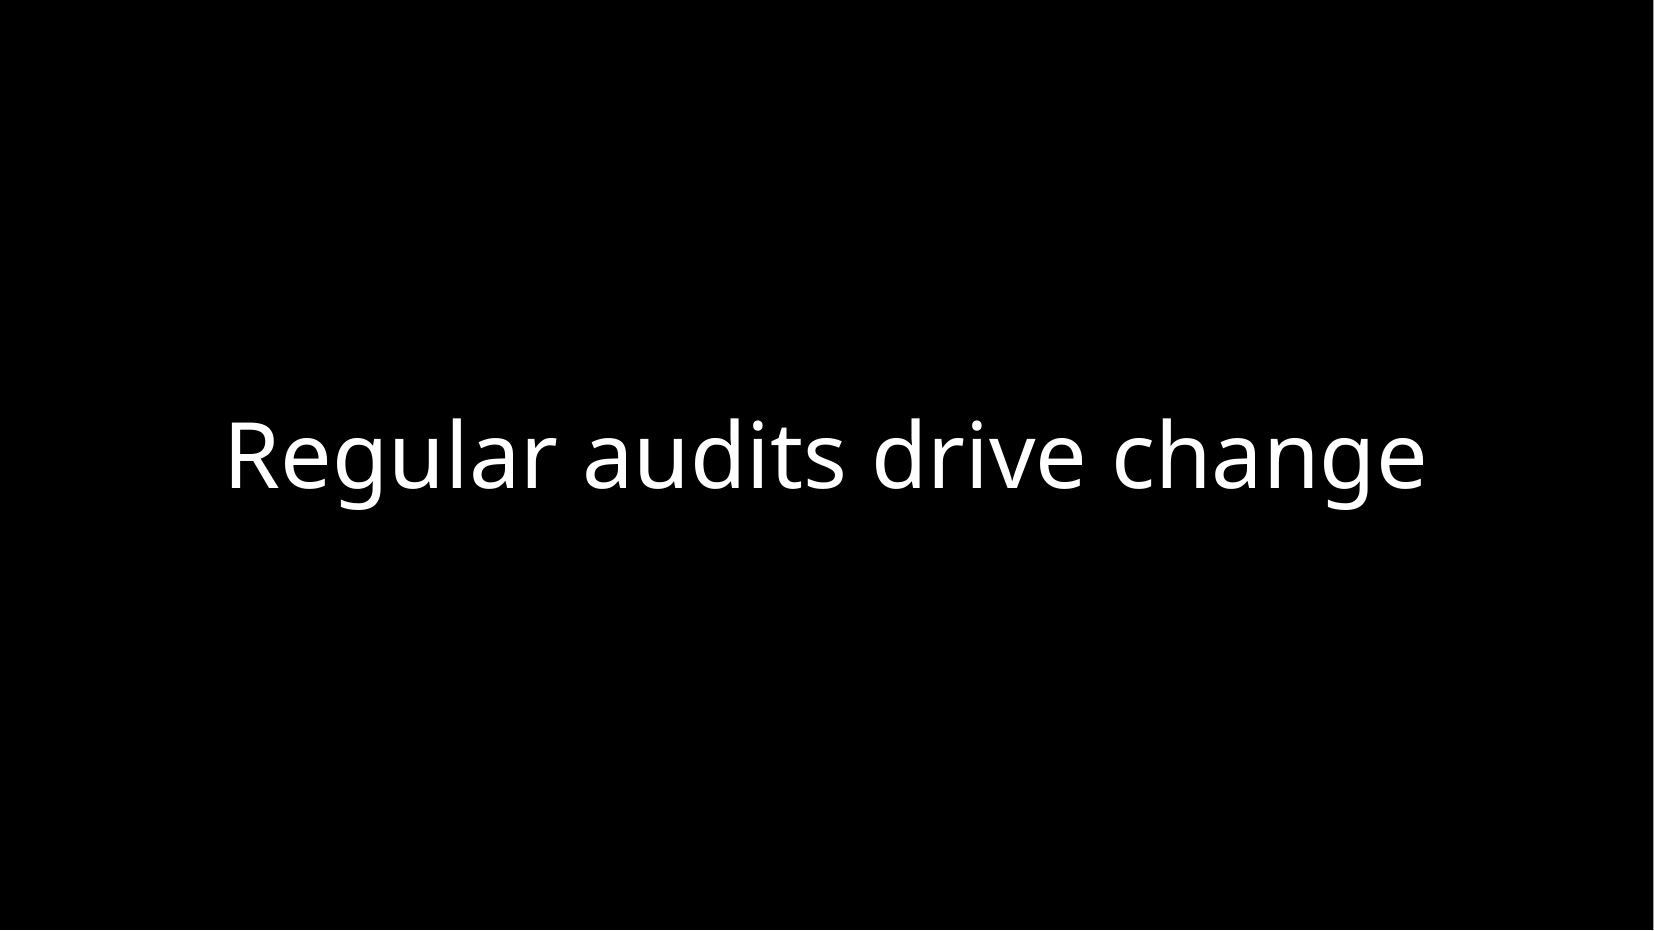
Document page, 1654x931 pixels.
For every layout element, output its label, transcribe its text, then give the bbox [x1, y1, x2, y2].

title Regular audits drive change [82, 375, 1571, 531]
